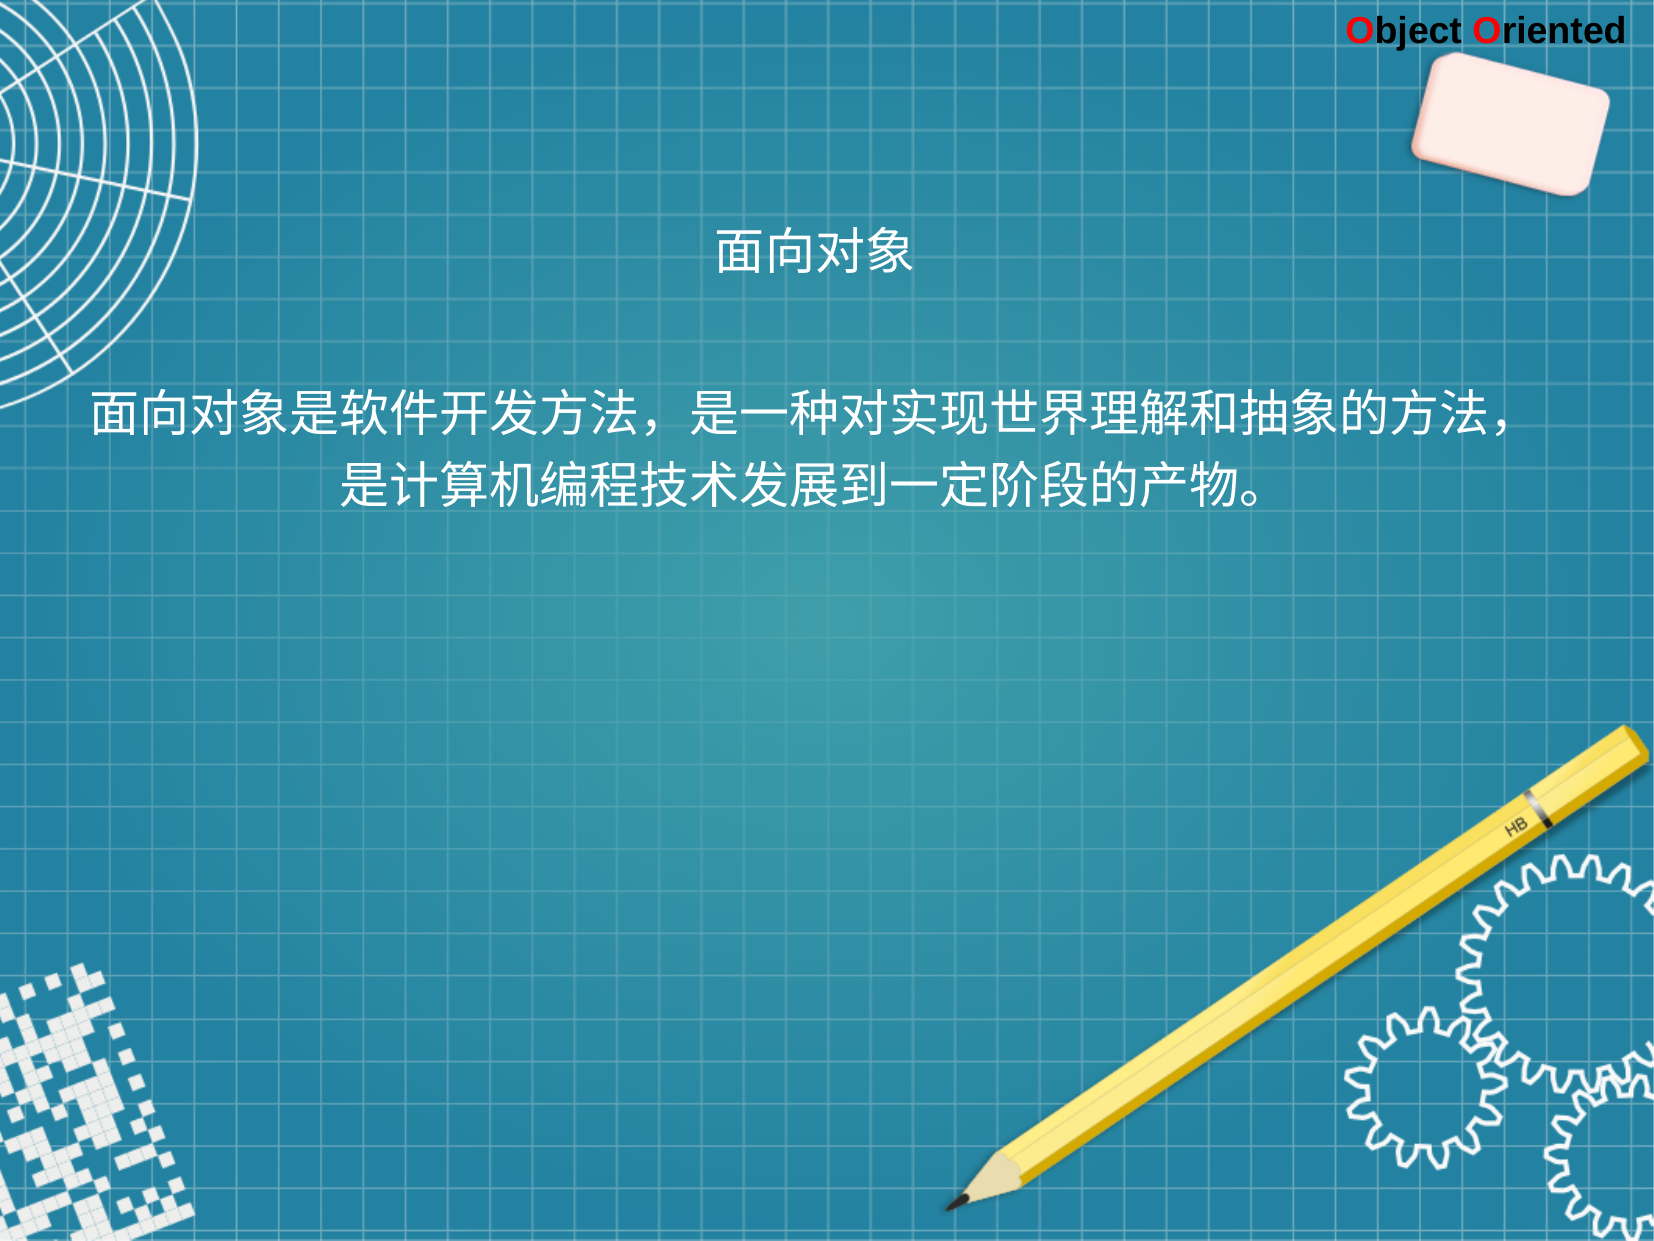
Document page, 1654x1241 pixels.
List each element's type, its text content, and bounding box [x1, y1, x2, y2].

picture [0, 0, 1654, 1241]
subtitle 面向对象是软件开发方法，是一种对实现世界理解和抽象的方法，是计算机编程技术发展到一定阶段的产物。 [70, 144, 1559, 747]
text_box Object Oriented [1330, 2, 1642, 60]
